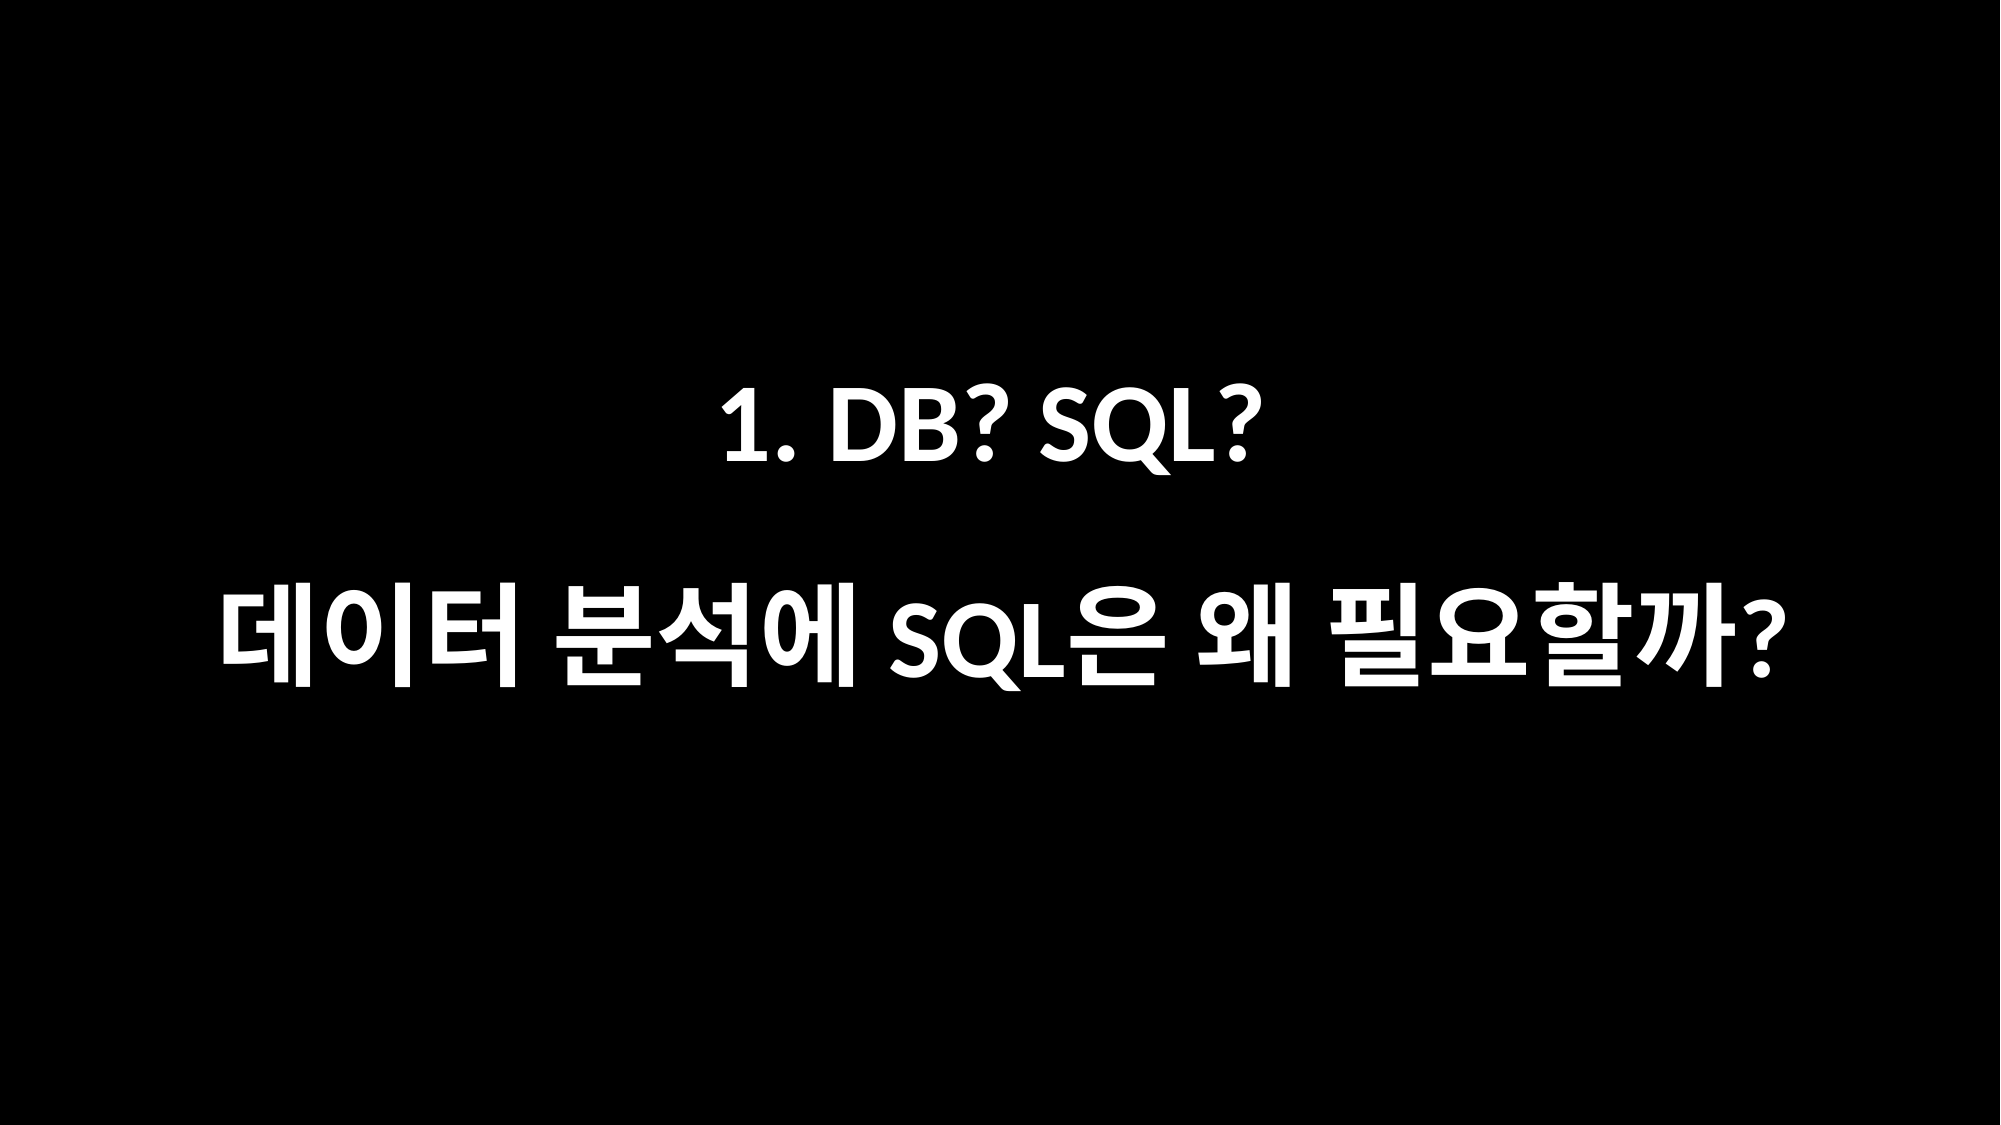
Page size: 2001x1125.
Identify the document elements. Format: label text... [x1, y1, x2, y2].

title 1. DB? SQL? 데이터 분석에 SQL은 왜 필요할까? [31, 303, 1976, 665]
